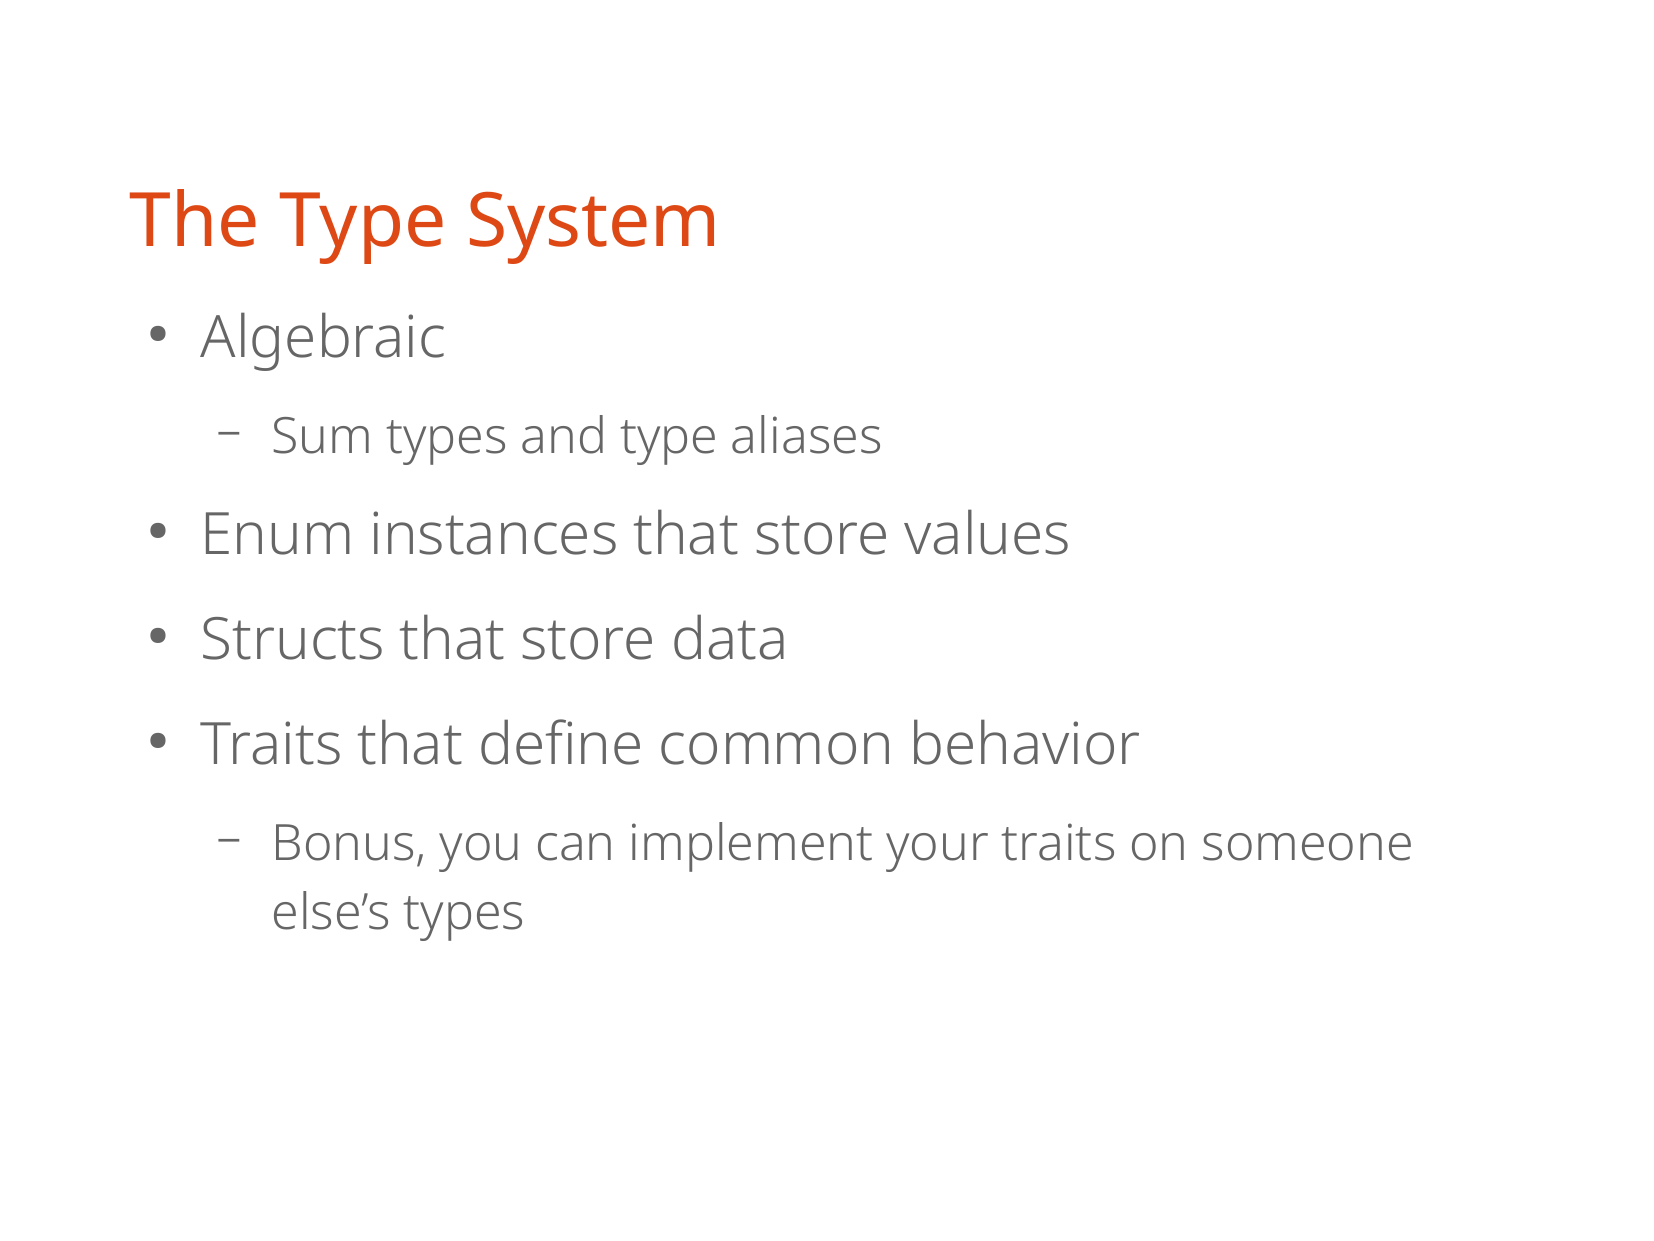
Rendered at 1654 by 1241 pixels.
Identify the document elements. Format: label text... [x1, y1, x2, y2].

title The Type System [129, 153, 1518, 281]
list Algebraic Sum types and type aliases Enum instances that store values Structs that store data Traits that define common behavior Bonus, you can implement your traits on someone else’s types [129, 295, 1518, 1010]
